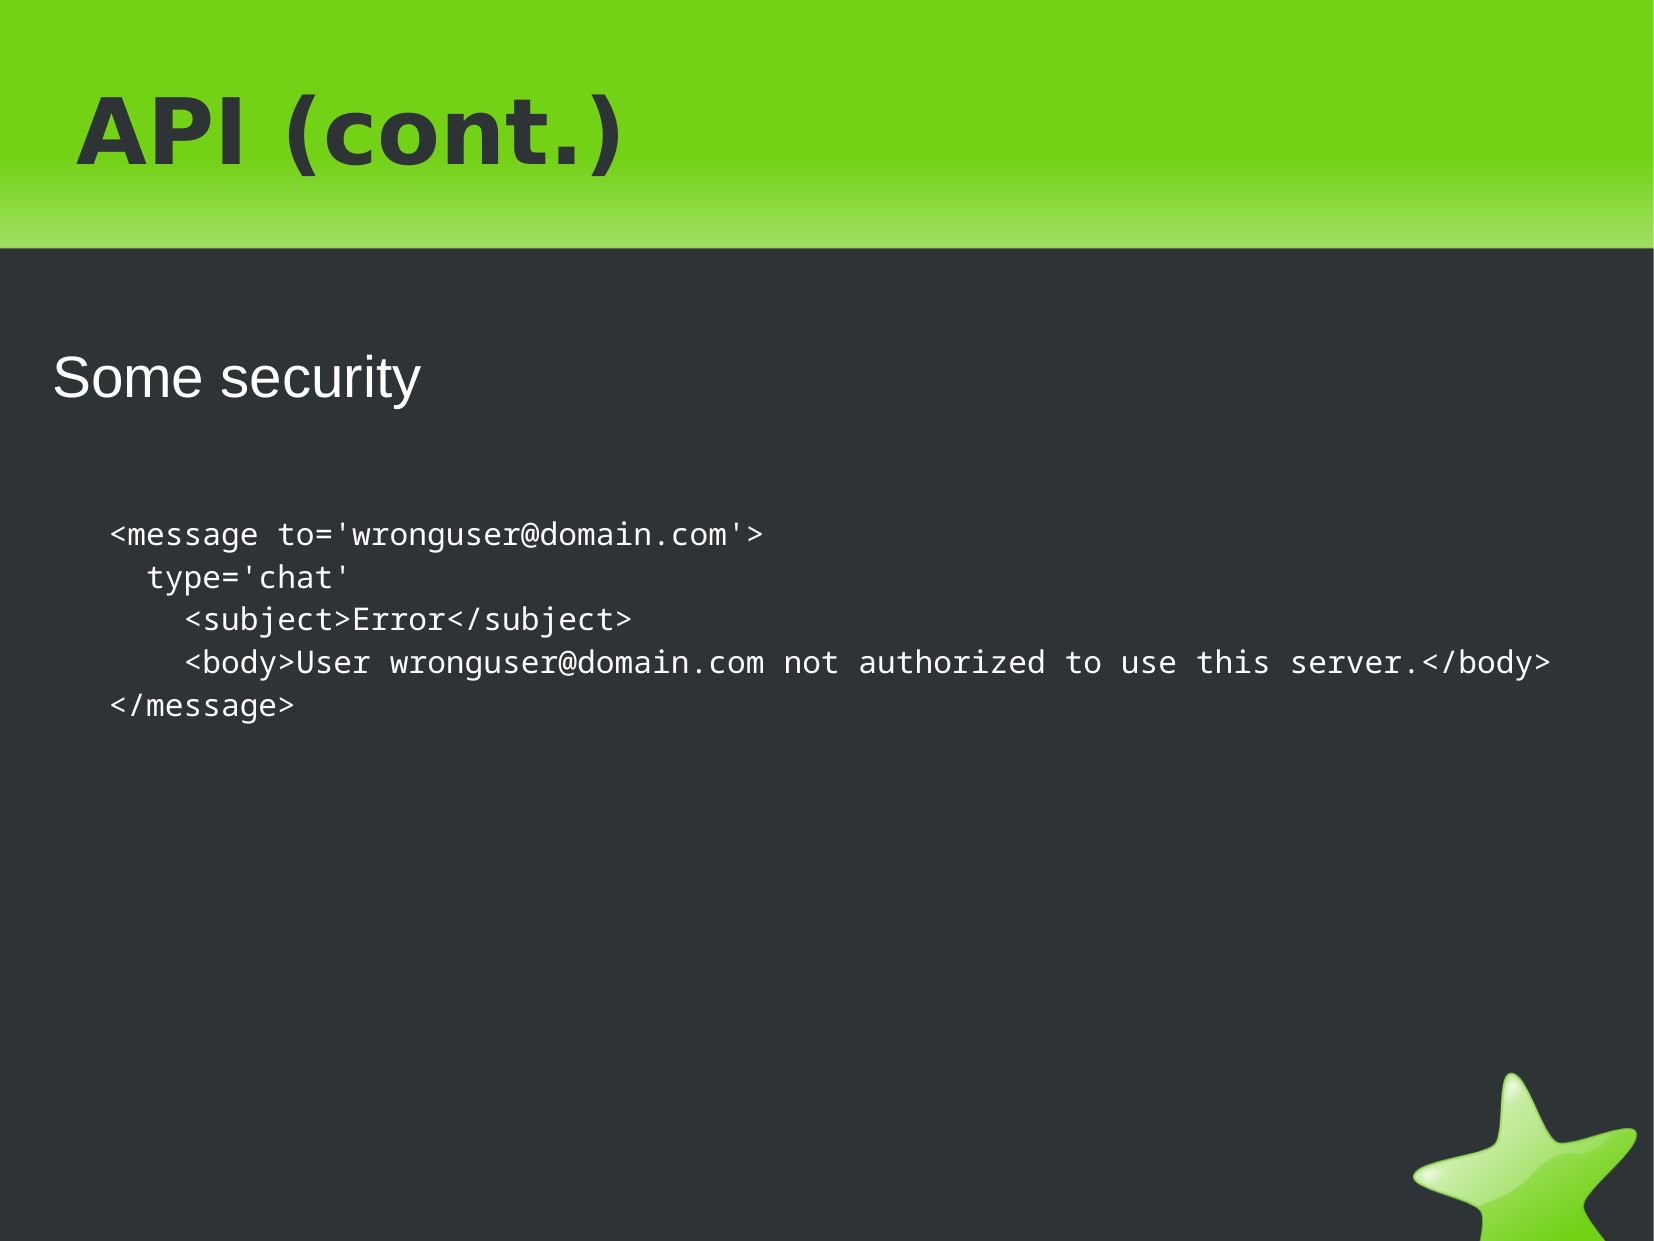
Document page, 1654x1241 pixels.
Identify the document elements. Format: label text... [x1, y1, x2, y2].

text_box Some security [37, 337, 663, 418]
title API (cont.) [76, 36, 1565, 229]
picture [0, 0, 1654, 1241]
text_box <message to='wronguser@domain.com'> type='chat' <subject>Error</subject> <body>User wronguser@domain.com not authorized to use this server.</body> </message> [37, 504, 1613, 810]
